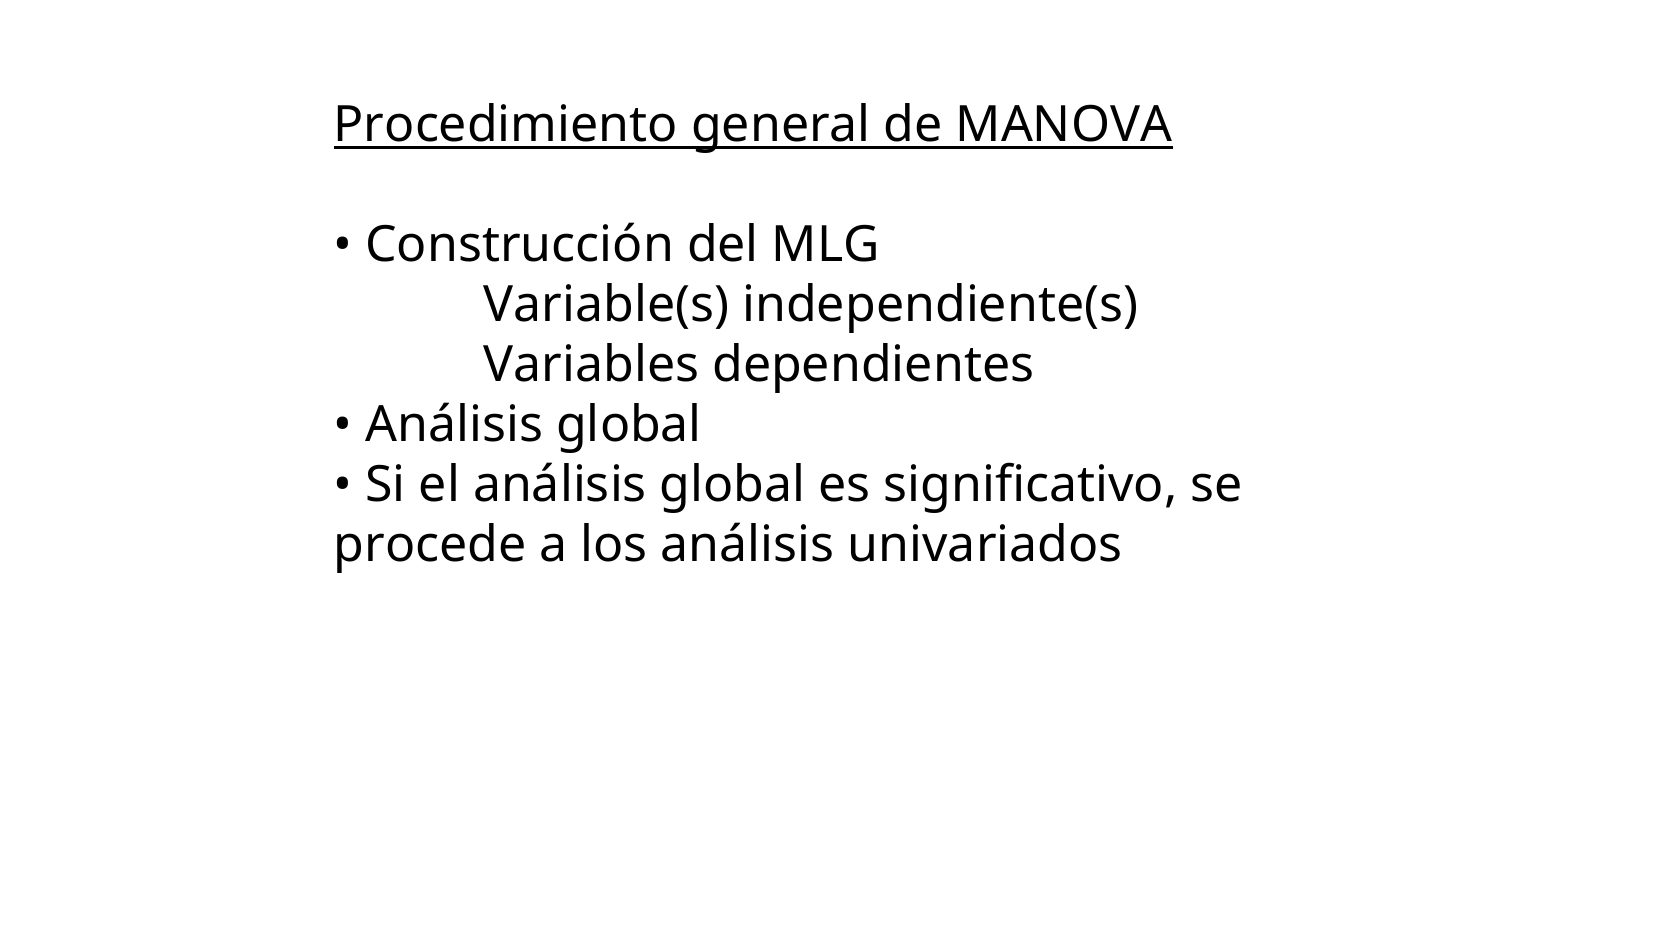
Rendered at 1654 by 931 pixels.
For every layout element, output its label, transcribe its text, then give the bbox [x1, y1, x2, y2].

text_box Procedimiento general de MANOVA Construcción del MLG Variable(s) independiente(s) Variables dependientes Análisis global Si el análisis global es significativo, se procede a los análisis univariados [318, 84, 1400, 671]
